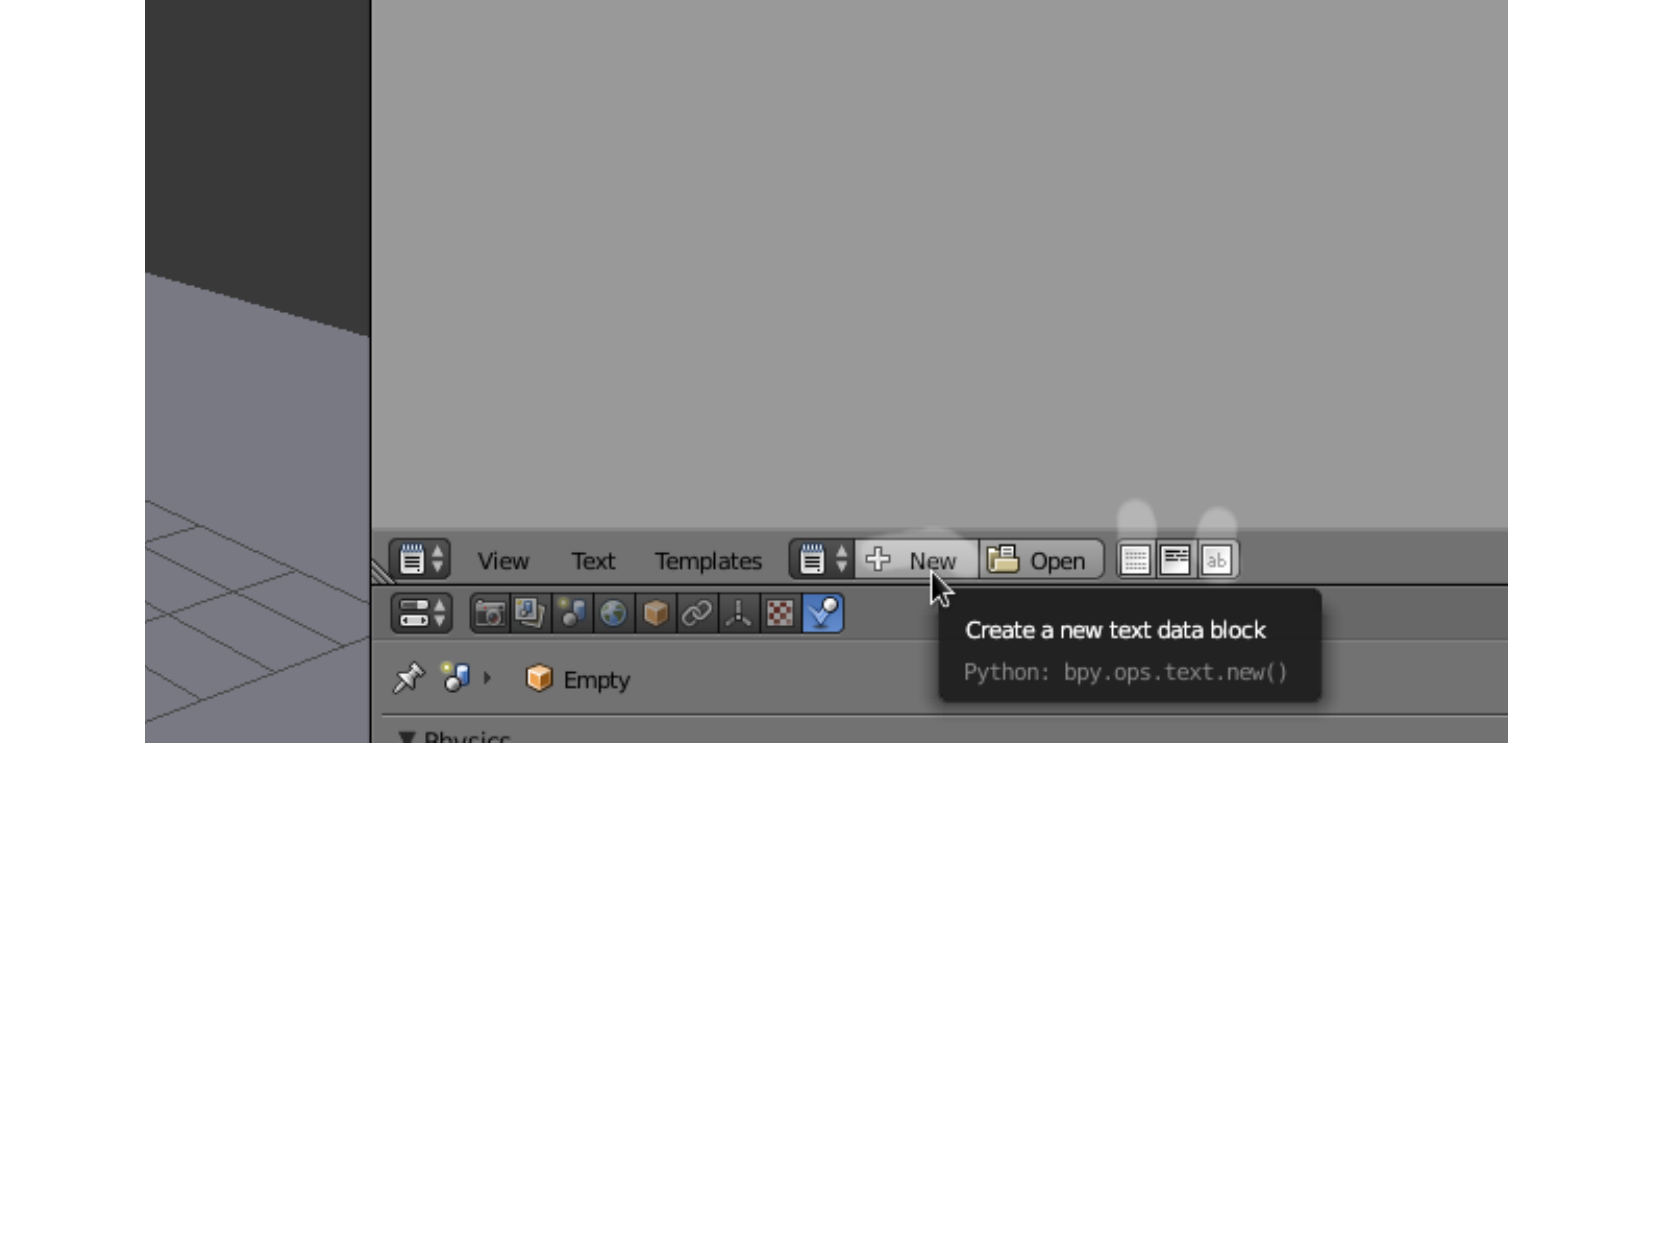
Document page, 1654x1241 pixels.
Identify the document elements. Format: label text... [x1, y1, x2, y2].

subtitle <NewText> [82, 49, 1571, 1010]
picture [145, 0, 1508, 743]
